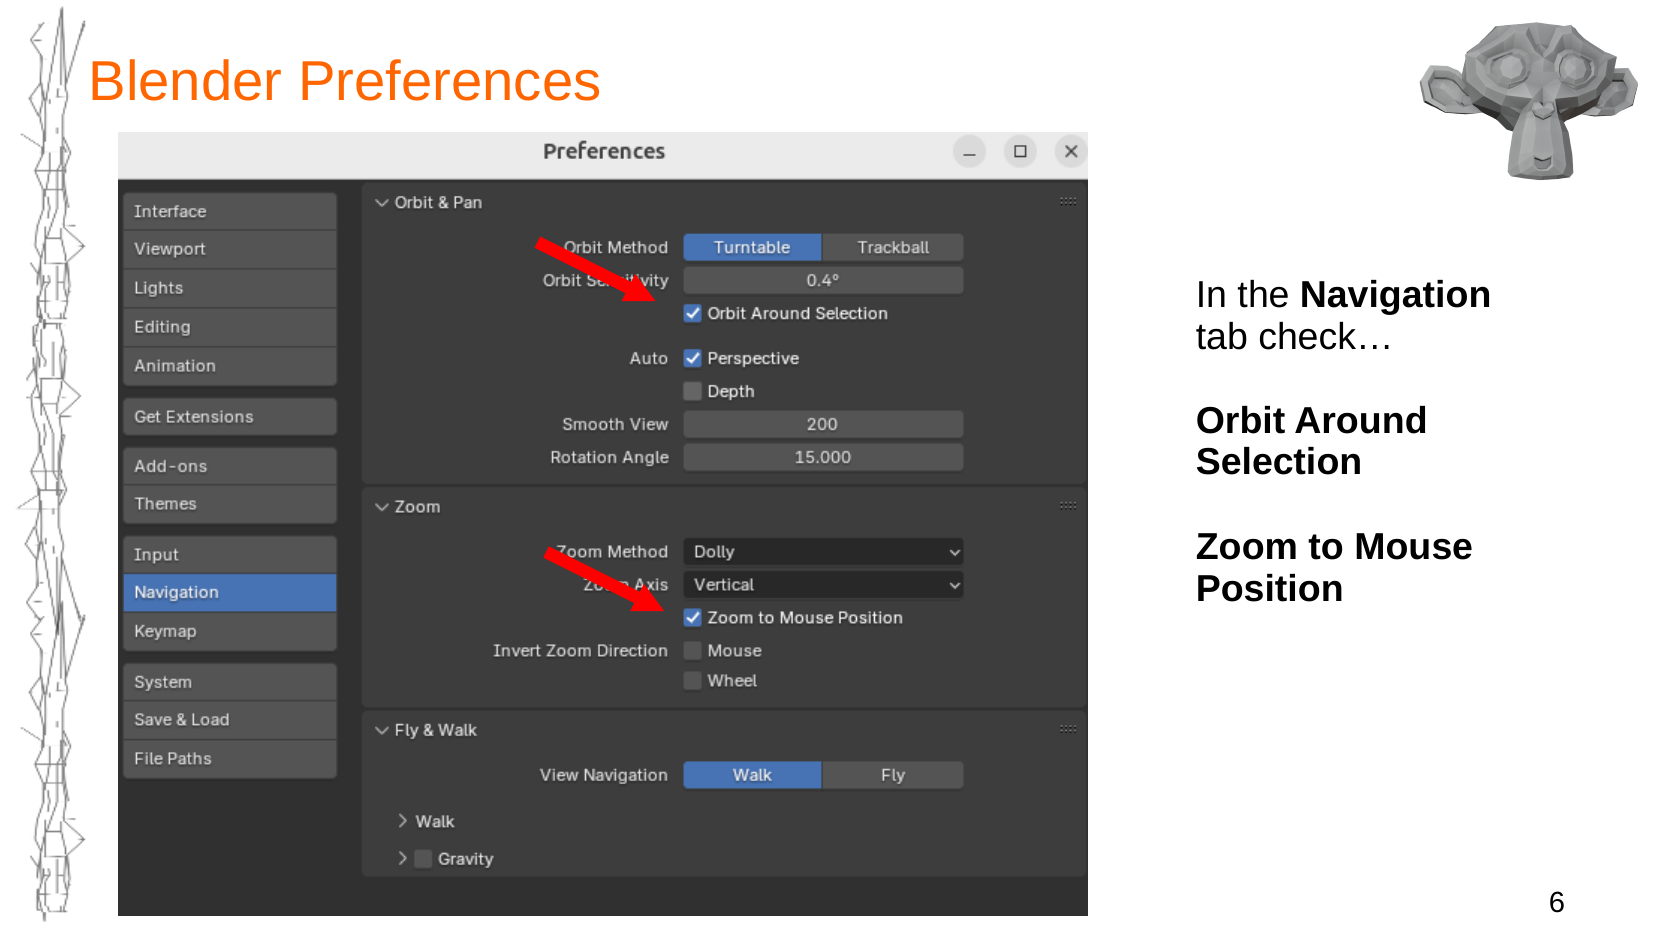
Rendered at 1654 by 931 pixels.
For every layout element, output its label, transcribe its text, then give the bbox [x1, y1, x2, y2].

picture [1411, 11, 1645, 189]
text_box In the Navigation tab check… Orbit Around Selection Zoom to Mouse Position [1181, 265, 1565, 680]
picture [118, 132, 1088, 916]
title Blender Preferences [88, 29, 1447, 133]
